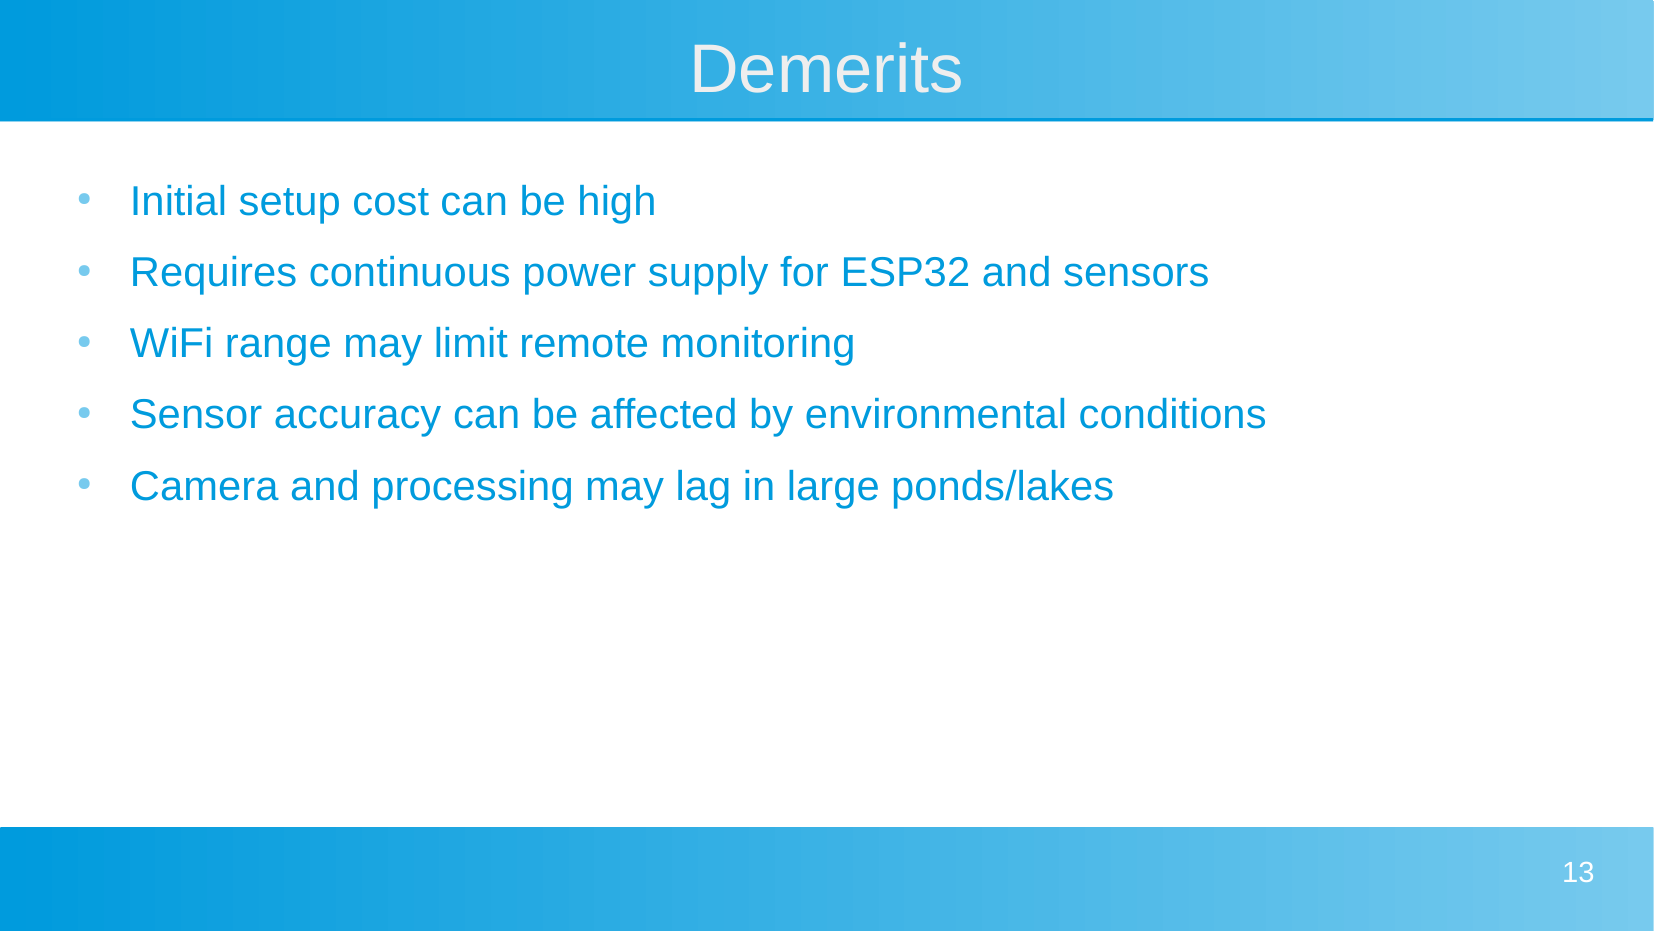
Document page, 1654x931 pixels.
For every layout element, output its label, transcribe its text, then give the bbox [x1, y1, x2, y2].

list Initial setup cost can be high Requires continuous power supply for ESP32 and sensors WiFi range may limit remote monitoring Sensor accuracy can be affected by environmental conditions Camera and processing may lag in large ponds/lakes [59, 177, 1595, 768]
title Demerits [59, 29, 1595, 108]
